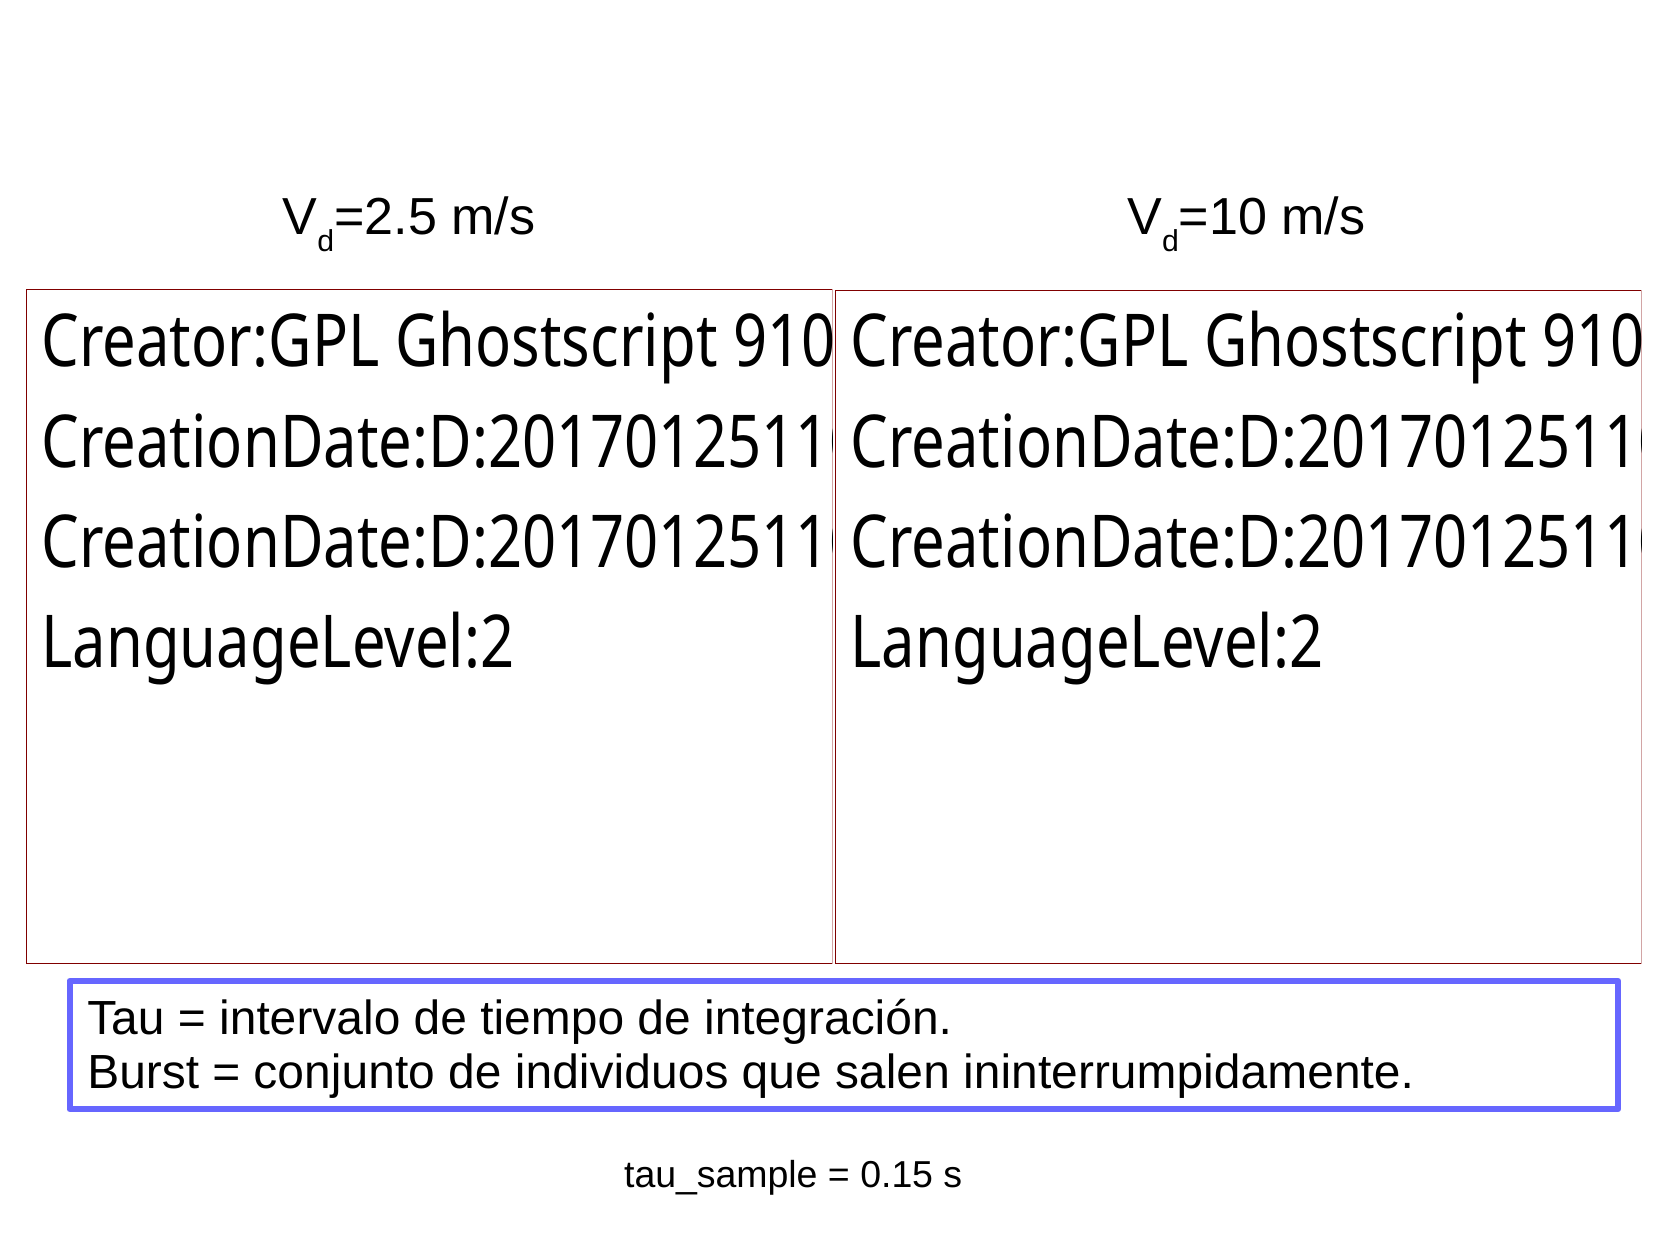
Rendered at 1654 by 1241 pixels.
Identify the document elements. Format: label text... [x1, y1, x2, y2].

text_box tau_sample = 0.15 s [609, 1146, 1015, 1204]
picture [22, 285, 1642, 964]
text_box Vd=10 m/s [1112, 180, 1471, 266]
text_box Tau = intervalo de tiempo de integración. Burst = conjunto de individuos que salen ininterrumpidamente. [69, 980, 1619, 1110]
text_box Vd=2.5 m/s [268, 180, 631, 266]
